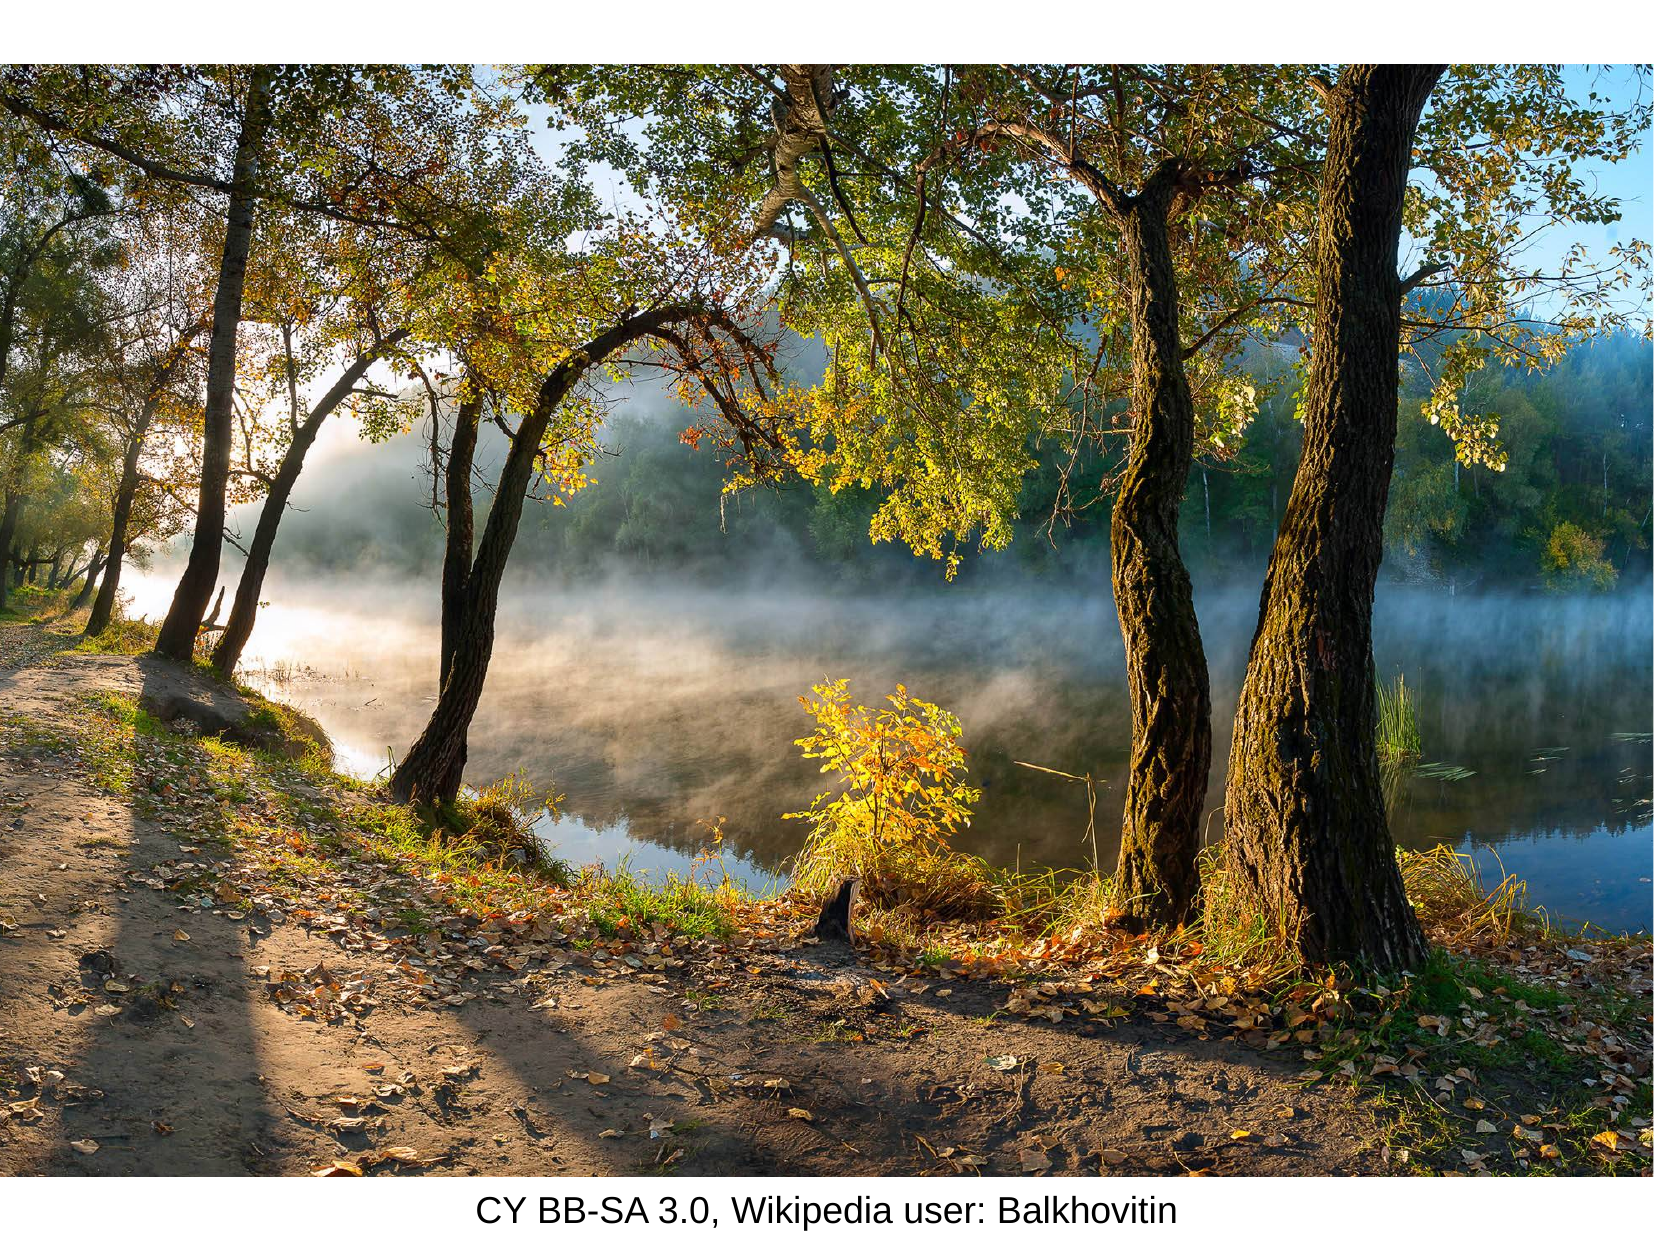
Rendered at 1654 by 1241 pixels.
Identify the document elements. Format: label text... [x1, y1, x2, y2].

picture [0, 64, 1654, 1177]
text_box CY BB-SA 3.0, Wikipedia user: Balkhovitin [460, 1182, 1193, 1240]
